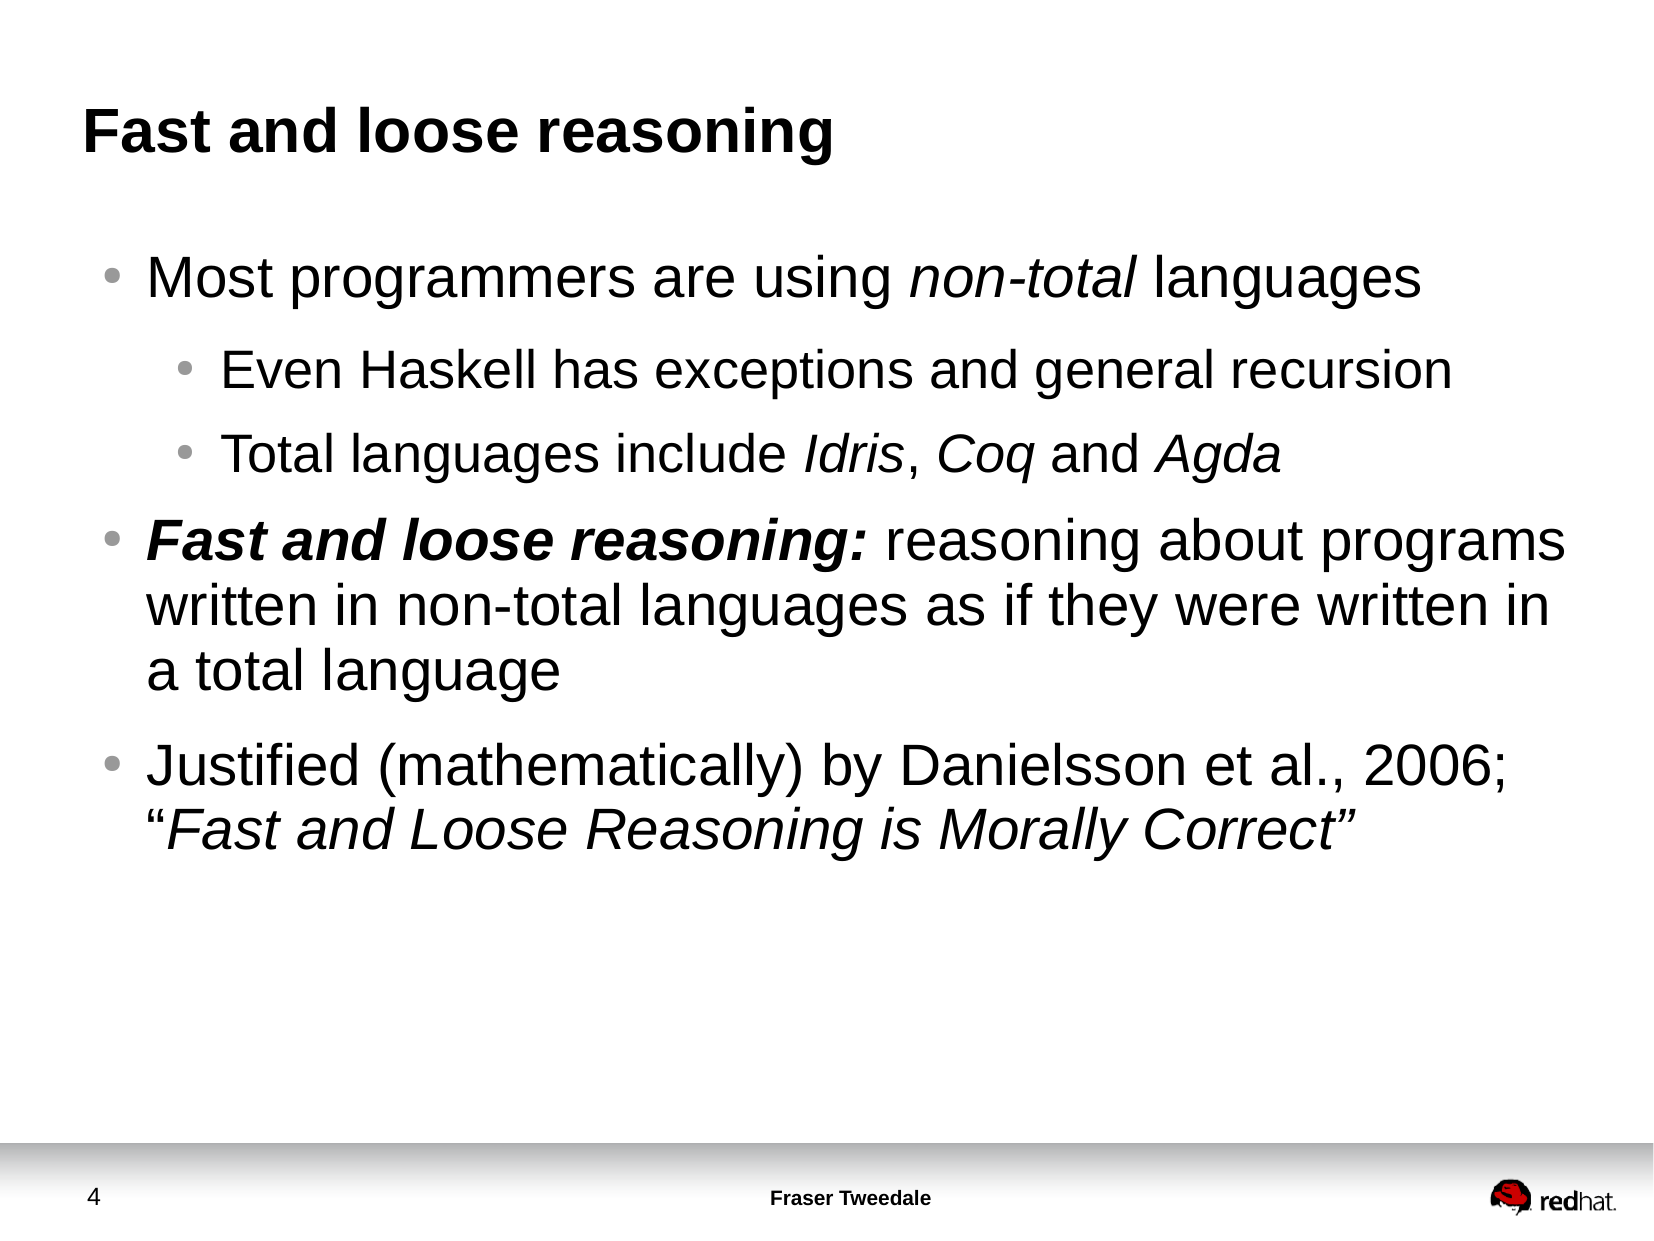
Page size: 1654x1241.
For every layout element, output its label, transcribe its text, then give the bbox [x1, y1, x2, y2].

title Fast and loose reasoning [82, 37, 1571, 226]
picture [0, 1143, 1654, 1241]
list Most programmers are using non-total languages Even Haskell has exceptions and general recursion Total languages include Idris, Coq and Agda Fast and loose reasoning: reasoning about programs written in non-total languages as if they were written in a total language Justified (mathematically) by Danielsson et al., 2006; “Fast and Loose Reasoning is Morally Correct” [86, 244, 1576, 1039]
